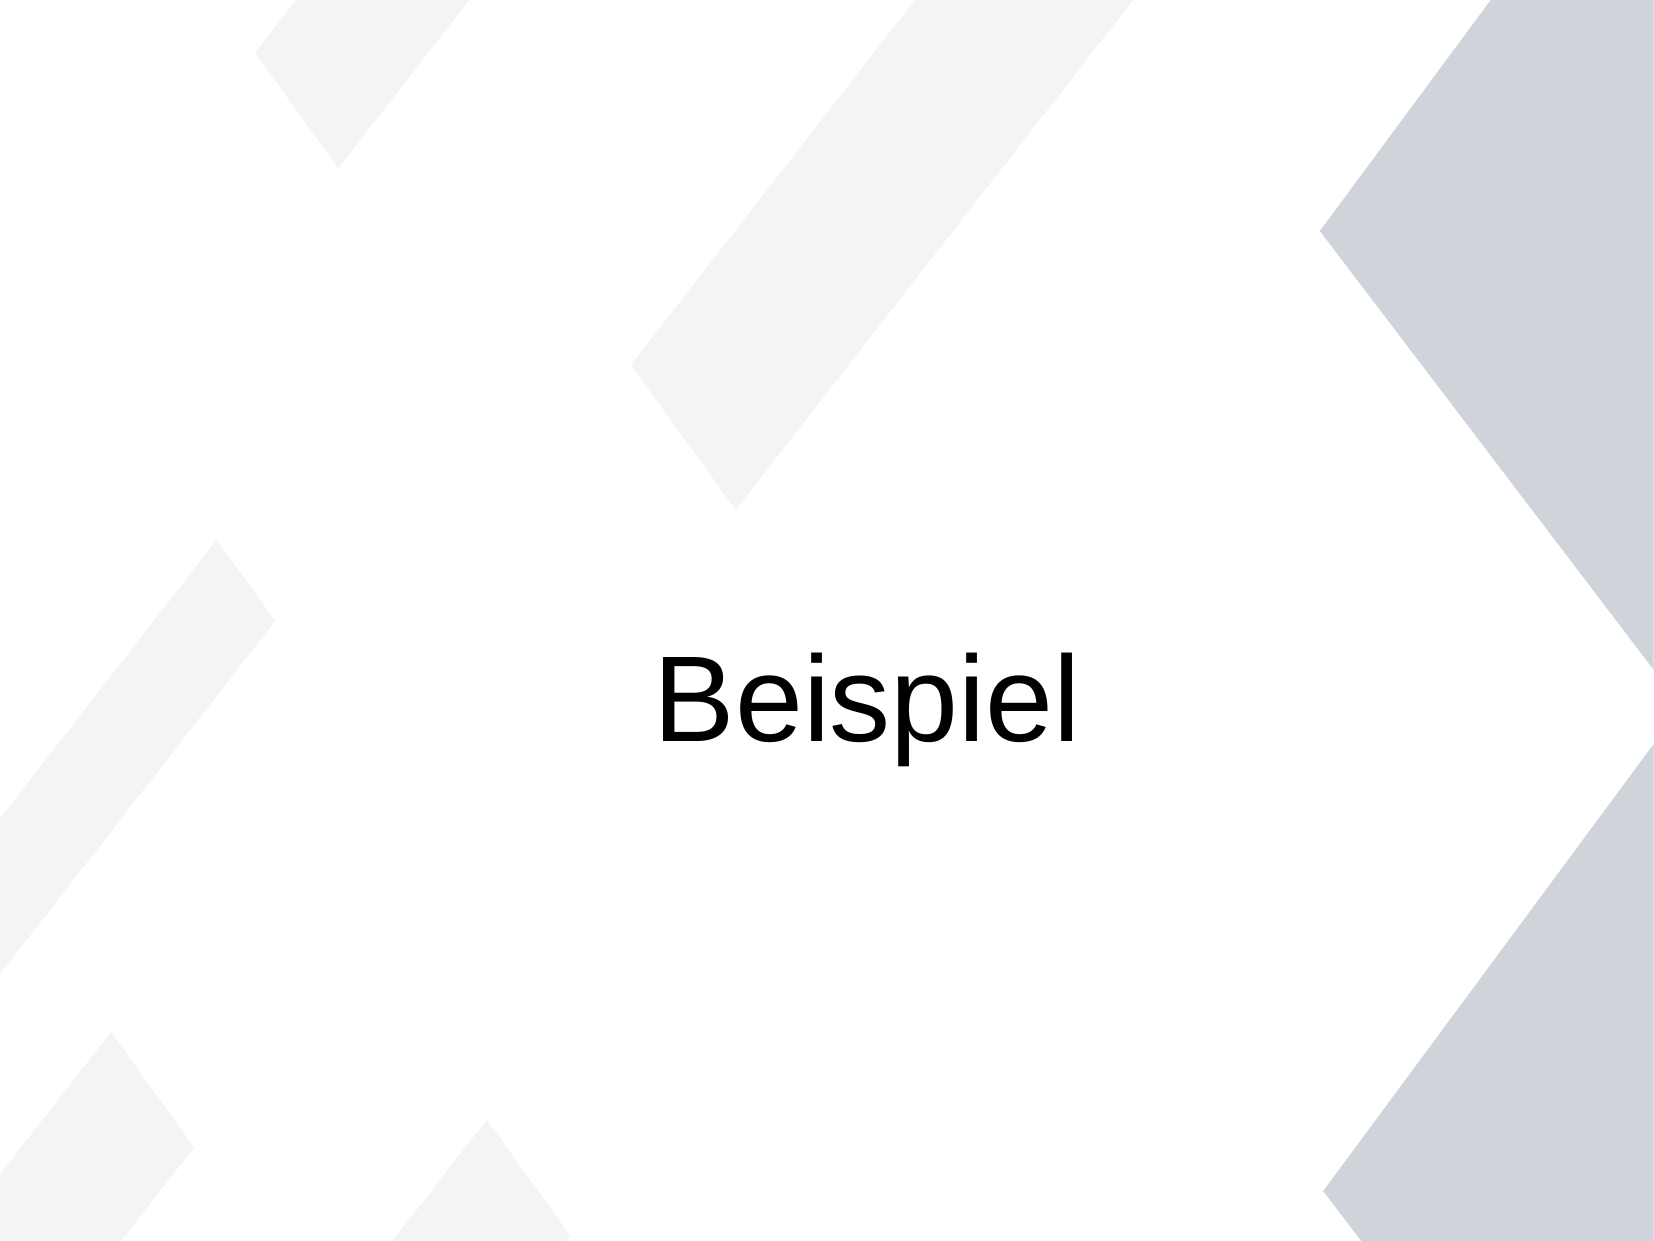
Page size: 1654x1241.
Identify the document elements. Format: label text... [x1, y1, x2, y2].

title Beispiel [123, 595, 1612, 803]
